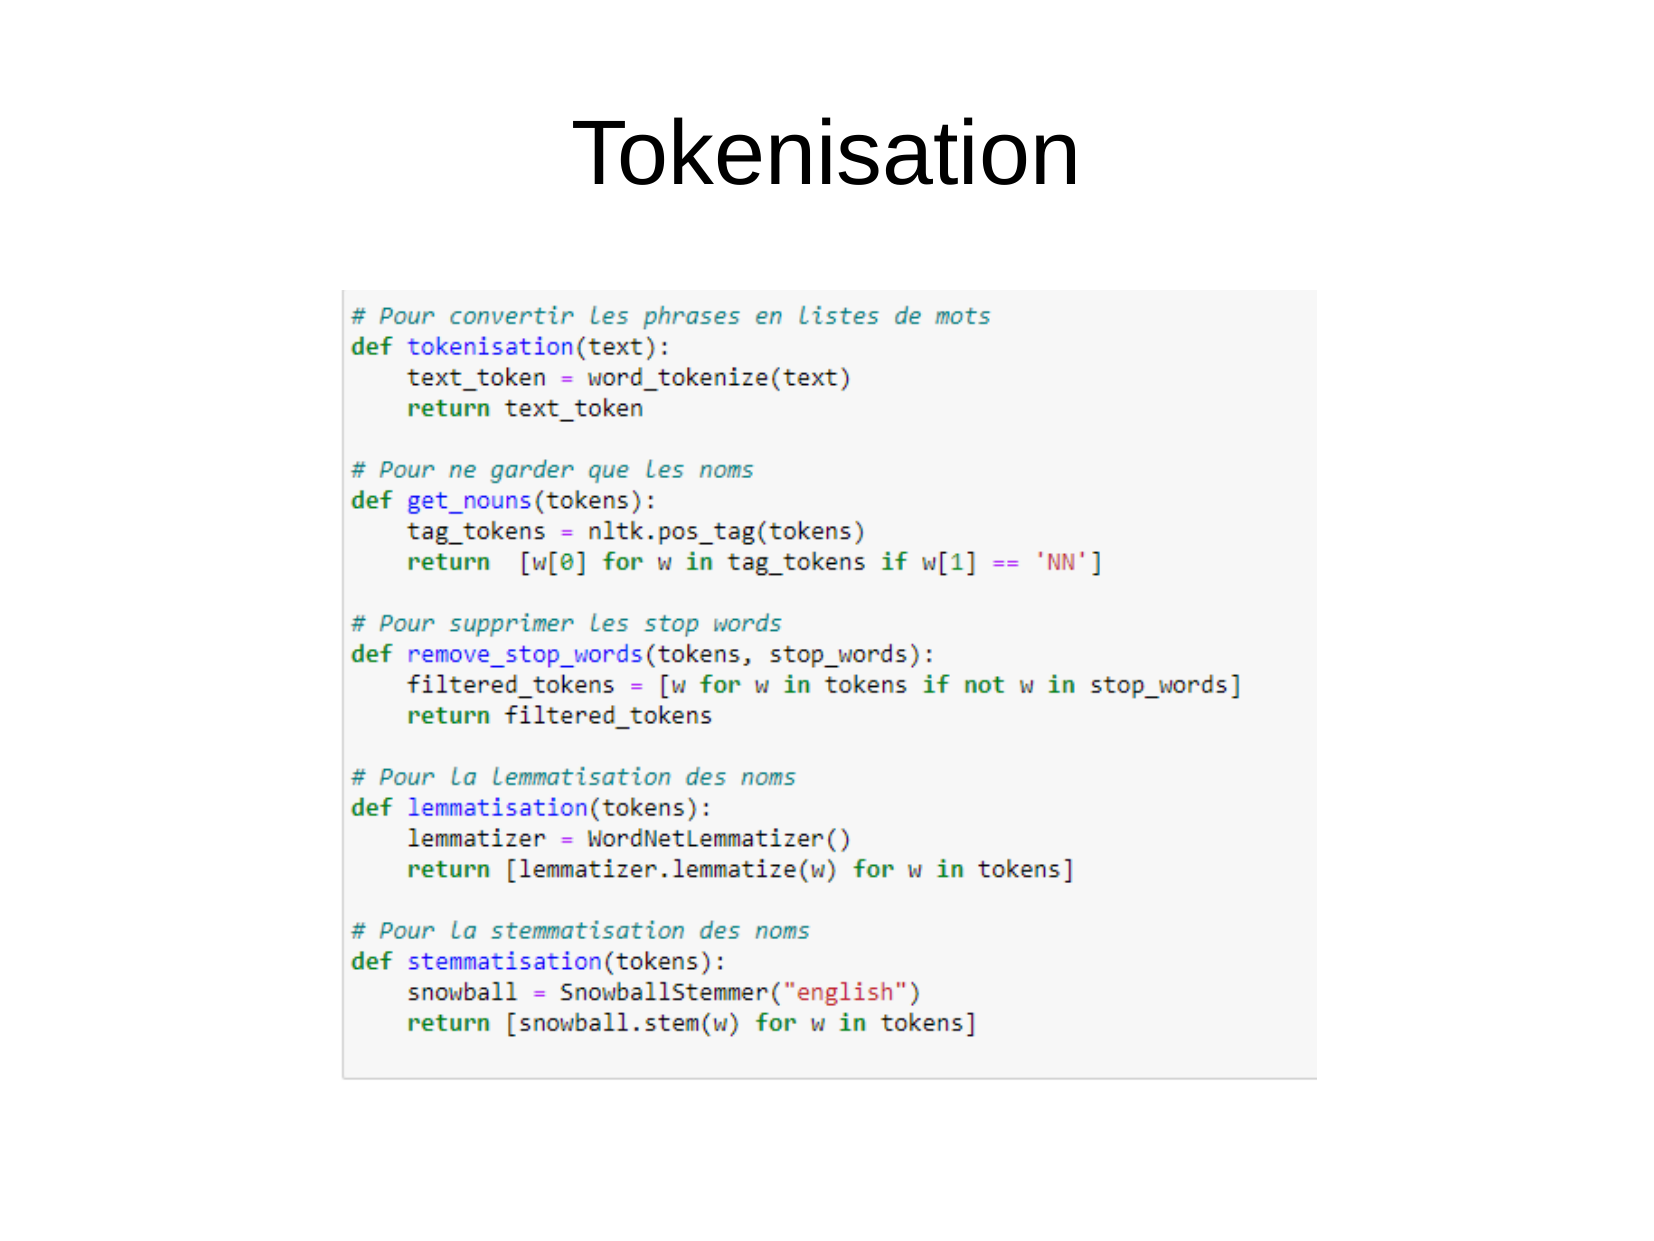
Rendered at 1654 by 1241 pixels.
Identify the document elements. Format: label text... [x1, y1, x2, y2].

picture [337, 290, 1317, 1109]
title Tokenisation [82, 49, 1571, 257]
